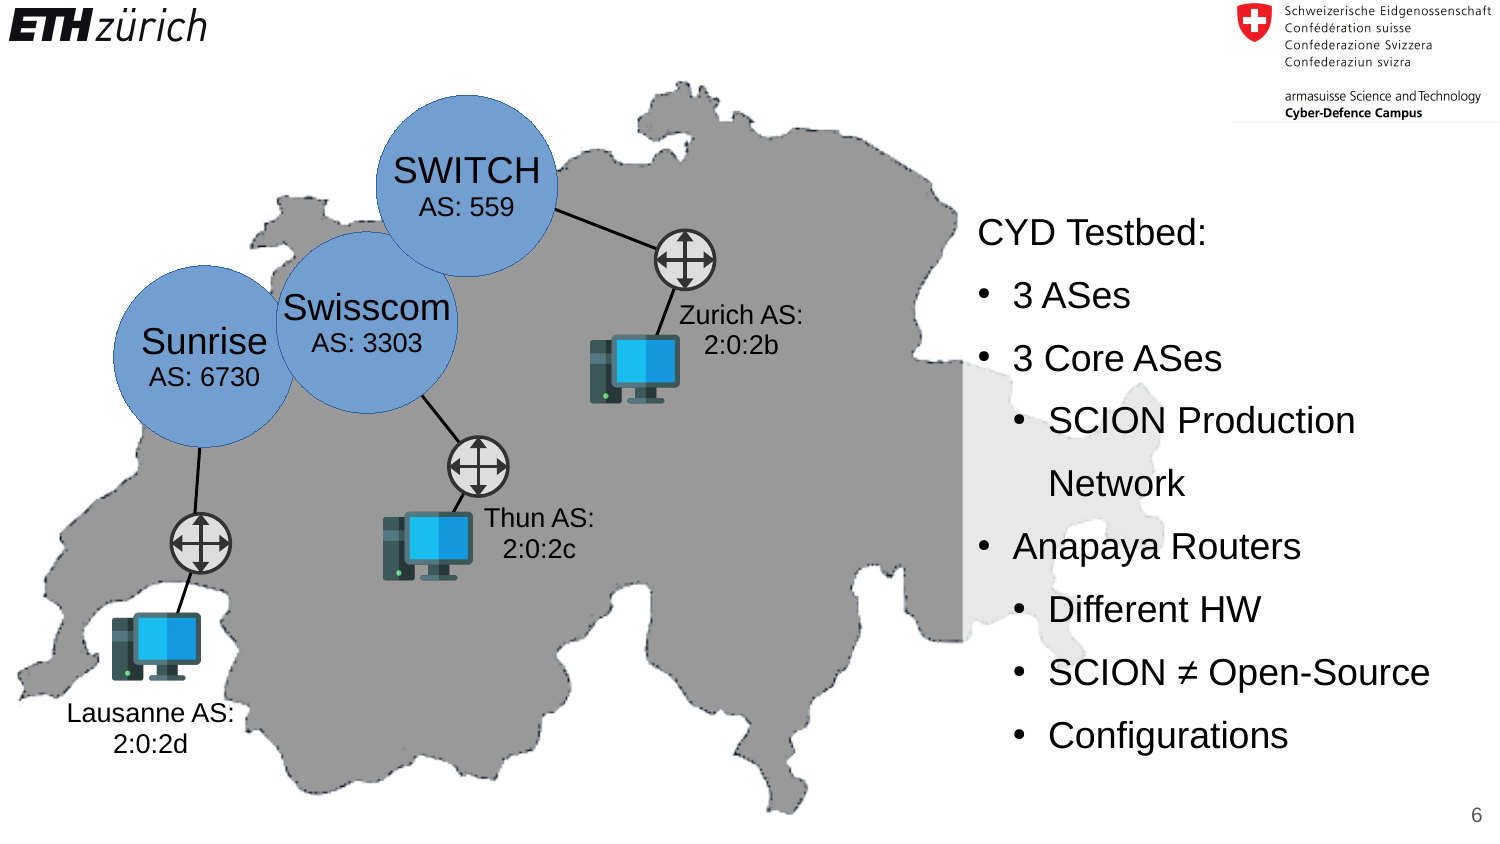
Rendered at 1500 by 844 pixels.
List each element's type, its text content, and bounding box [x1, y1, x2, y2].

text_box Sunrise AS: 6730 [113, 265, 293, 448]
text_box [655, 230, 715, 290]
text_box SWITCH AS: 559 [376, 95, 558, 277]
picture [1232, 0, 1500, 123]
text_box [171, 513, 231, 573]
text_box Swisscom AS: 3303 [276, 231, 458, 414]
picture [8, 8, 207, 42]
text_box CYD Testbed: 3 ASes 3 Core ASes SCION Production Network Anapaya Routers Different HW SCION ≠ Open-Source Configurations [962, 182, 1465, 798]
text_box Thun AS: 2:0:2c [437, 496, 642, 572]
text_box Lausanne AS: 2:0:2d [47, 690, 254, 767]
text_box Zurich AS: 2:0:2b [638, 292, 844, 368]
picture [0, 76, 1208, 844]
text_box [448, 437, 508, 496]
